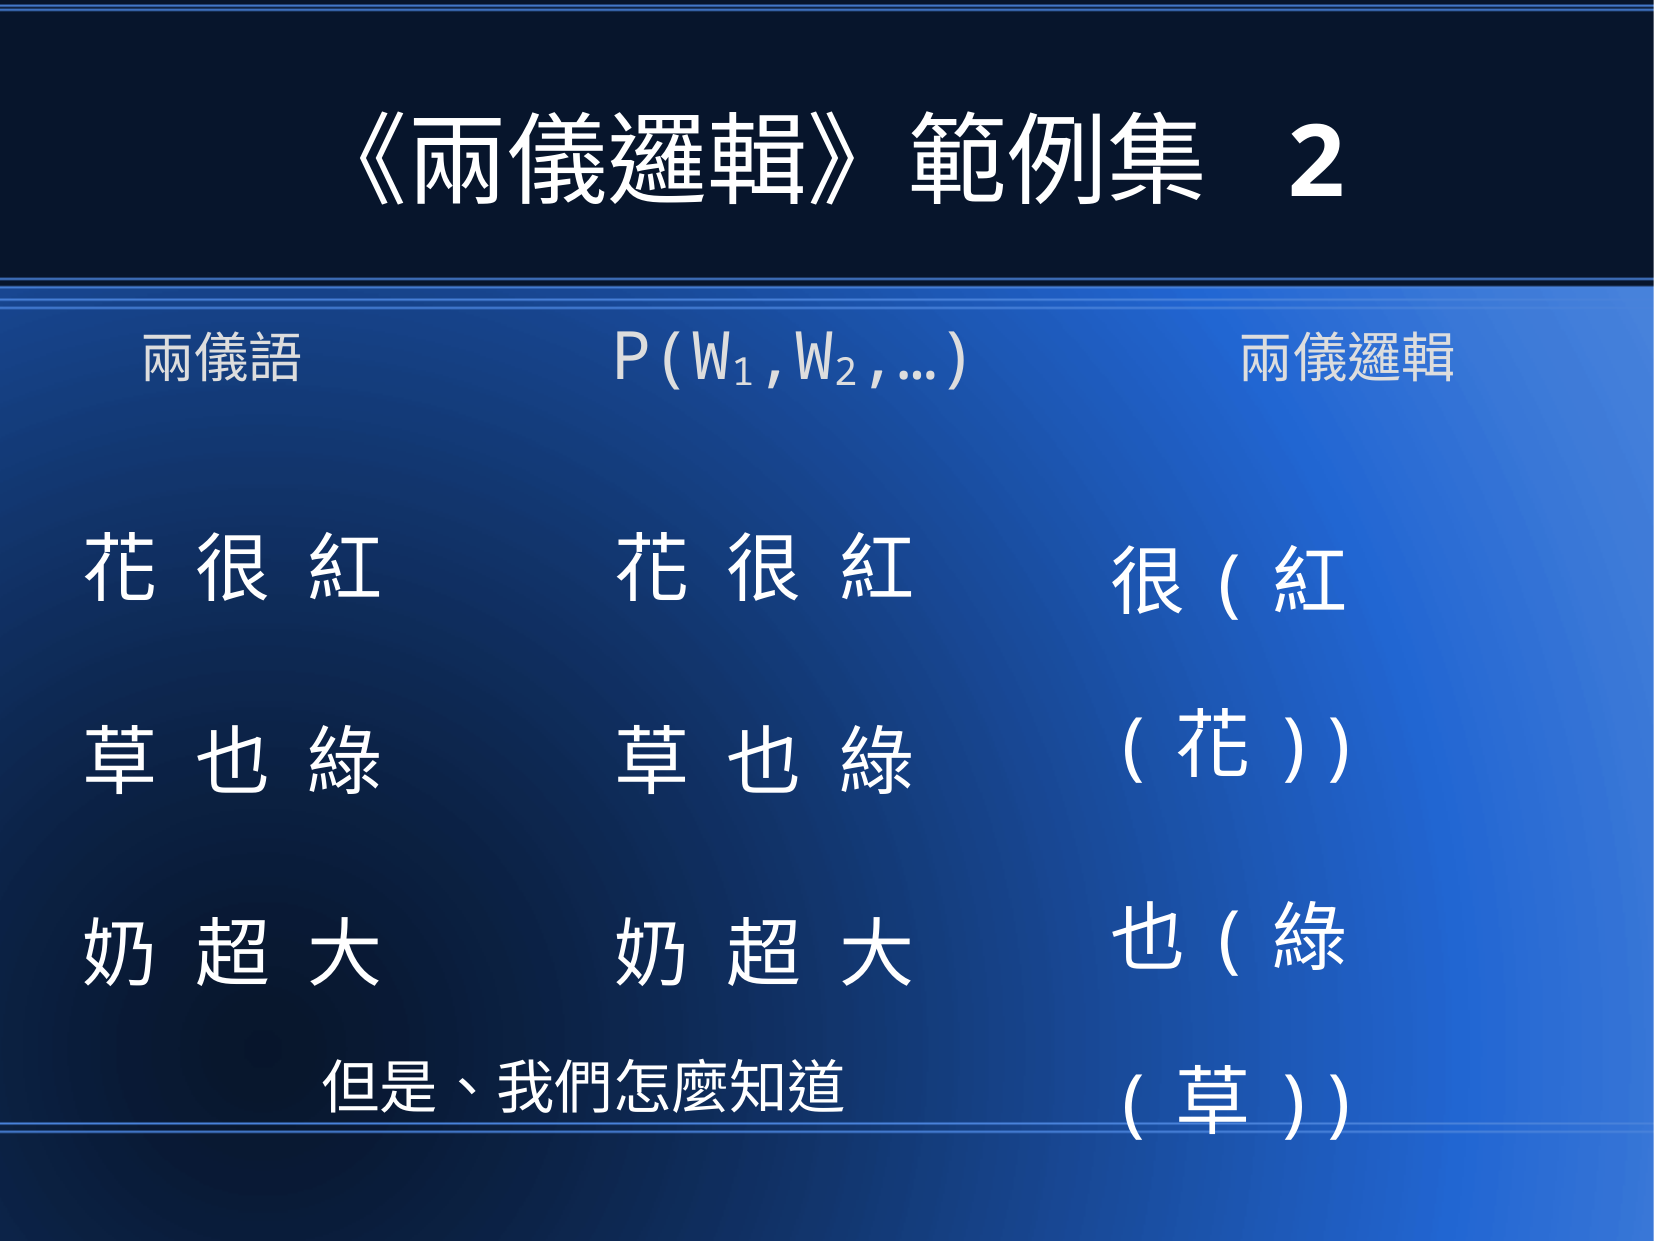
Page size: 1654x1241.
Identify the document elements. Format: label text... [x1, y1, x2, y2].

picture [0, 0, 1654, 1241]
list 很(紅(花)) 也(綠(草)) 超(大(奶)) [1110, 466, 1607, 1022]
text_box P(W1,W2,…) [596, 301, 999, 447]
text_box 兩儀邏輯 [1224, 307, 1489, 452]
text_box 兩儀語 [125, 307, 319, 387]
text_box 但是、我們怎麼知道 [307, 1033, 864, 1119]
list 花 很 紅 草 也 綠 奶 超 大 [82, 454, 473, 1010]
title 《兩儀邏輯》範例集 2 [82, 49, 1571, 257]
list 花 很 紅 草 也 綠 奶 超 大 [614, 454, 1004, 1010]
